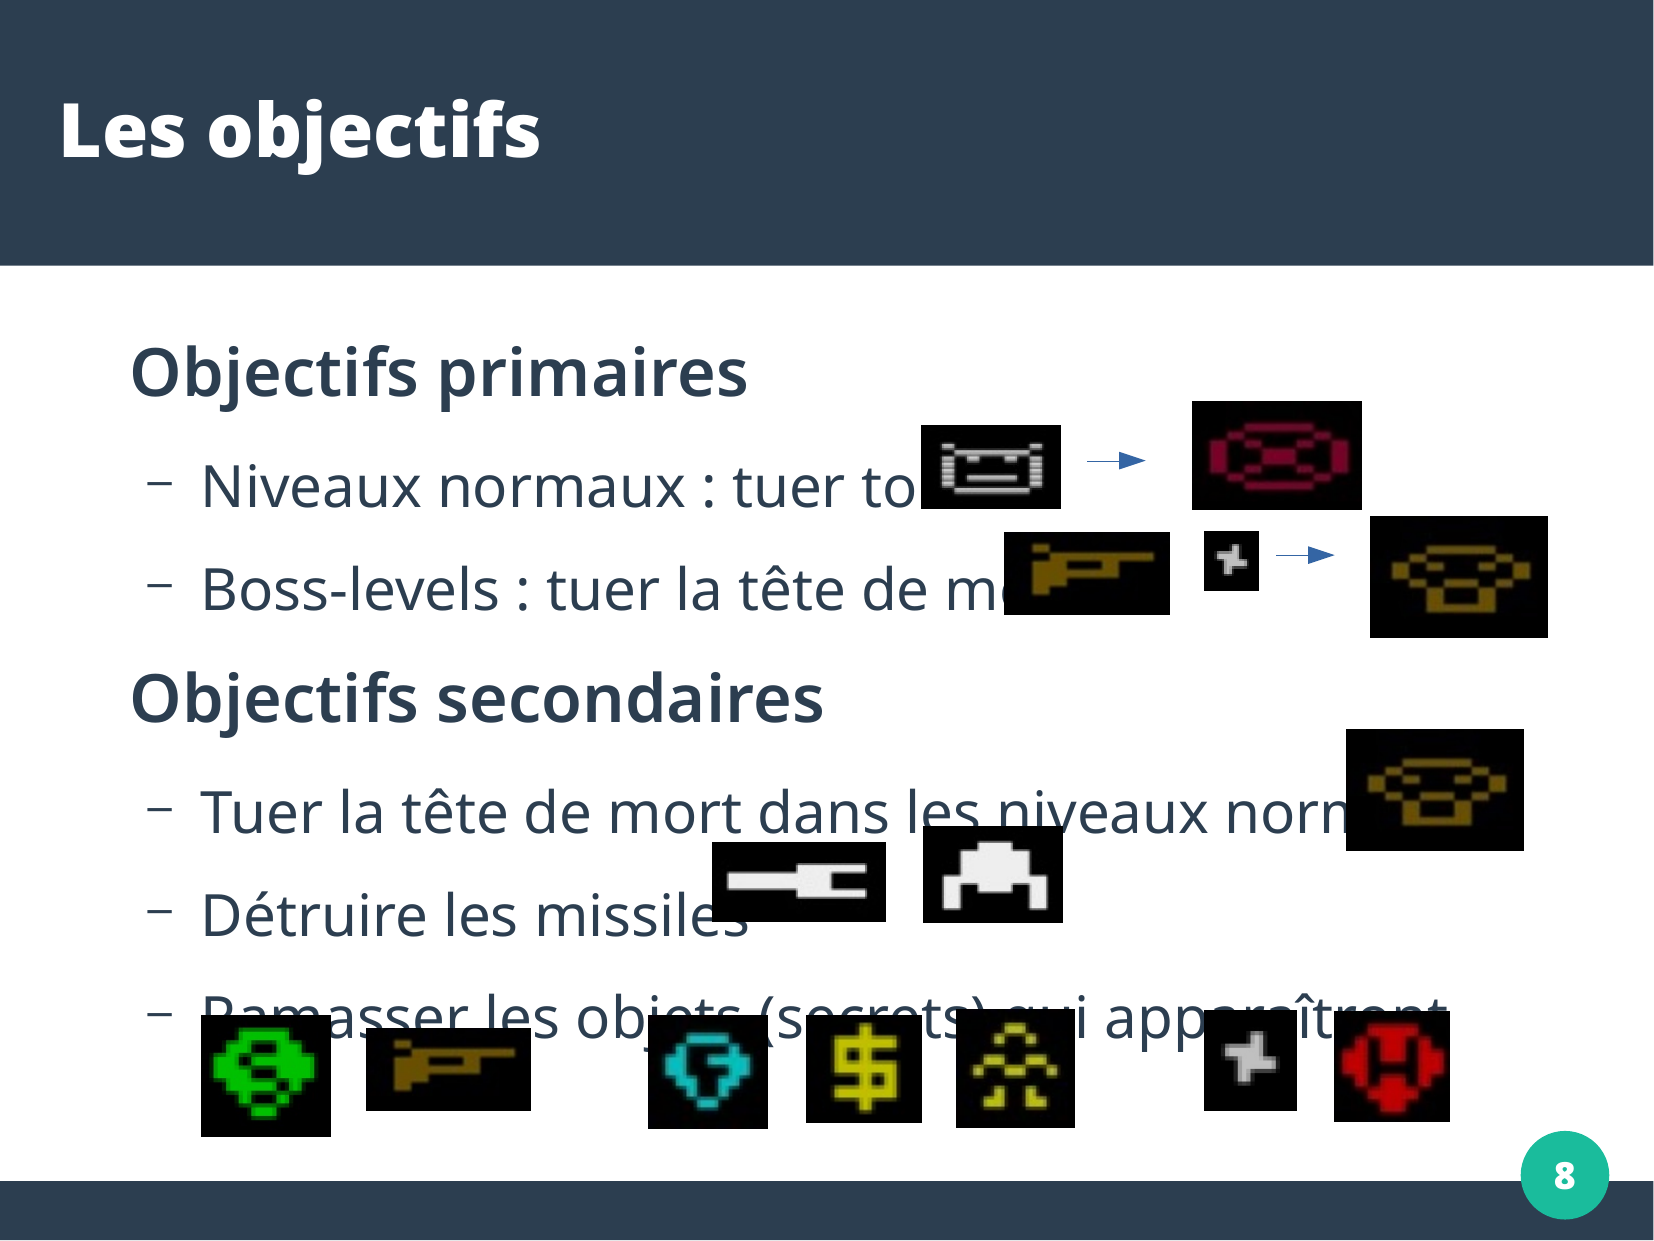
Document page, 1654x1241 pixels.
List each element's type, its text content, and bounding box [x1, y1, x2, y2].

picture [1370, 516, 1548, 638]
list Objectifs primaires Niveaux normaux : tuer tous Boss-levels : tuer la tête de mort Objectifs secondaires Tuer la tête de mort dans les niveaux normaux Détruire les missiles Ramasser les objets (secrets) qui apparaîtront [59, 324, 1595, 1152]
picture [1004, 532, 1170, 615]
picture [923, 826, 1063, 923]
picture [956, 1009, 1075, 1128]
picture [806, 1015, 922, 1123]
picture [1204, 531, 1259, 591]
picture [1192, 401, 1362, 510]
picture [921, 425, 1061, 509]
picture [712, 842, 886, 922]
picture [366, 1028, 531, 1111]
picture [1334, 1011, 1450, 1123]
picture [201, 1015, 331, 1137]
title Les objectifs [59, 49, 1595, 207]
picture [1346, 729, 1524, 851]
picture [648, 1015, 768, 1129]
picture [1204, 1010, 1297, 1111]
